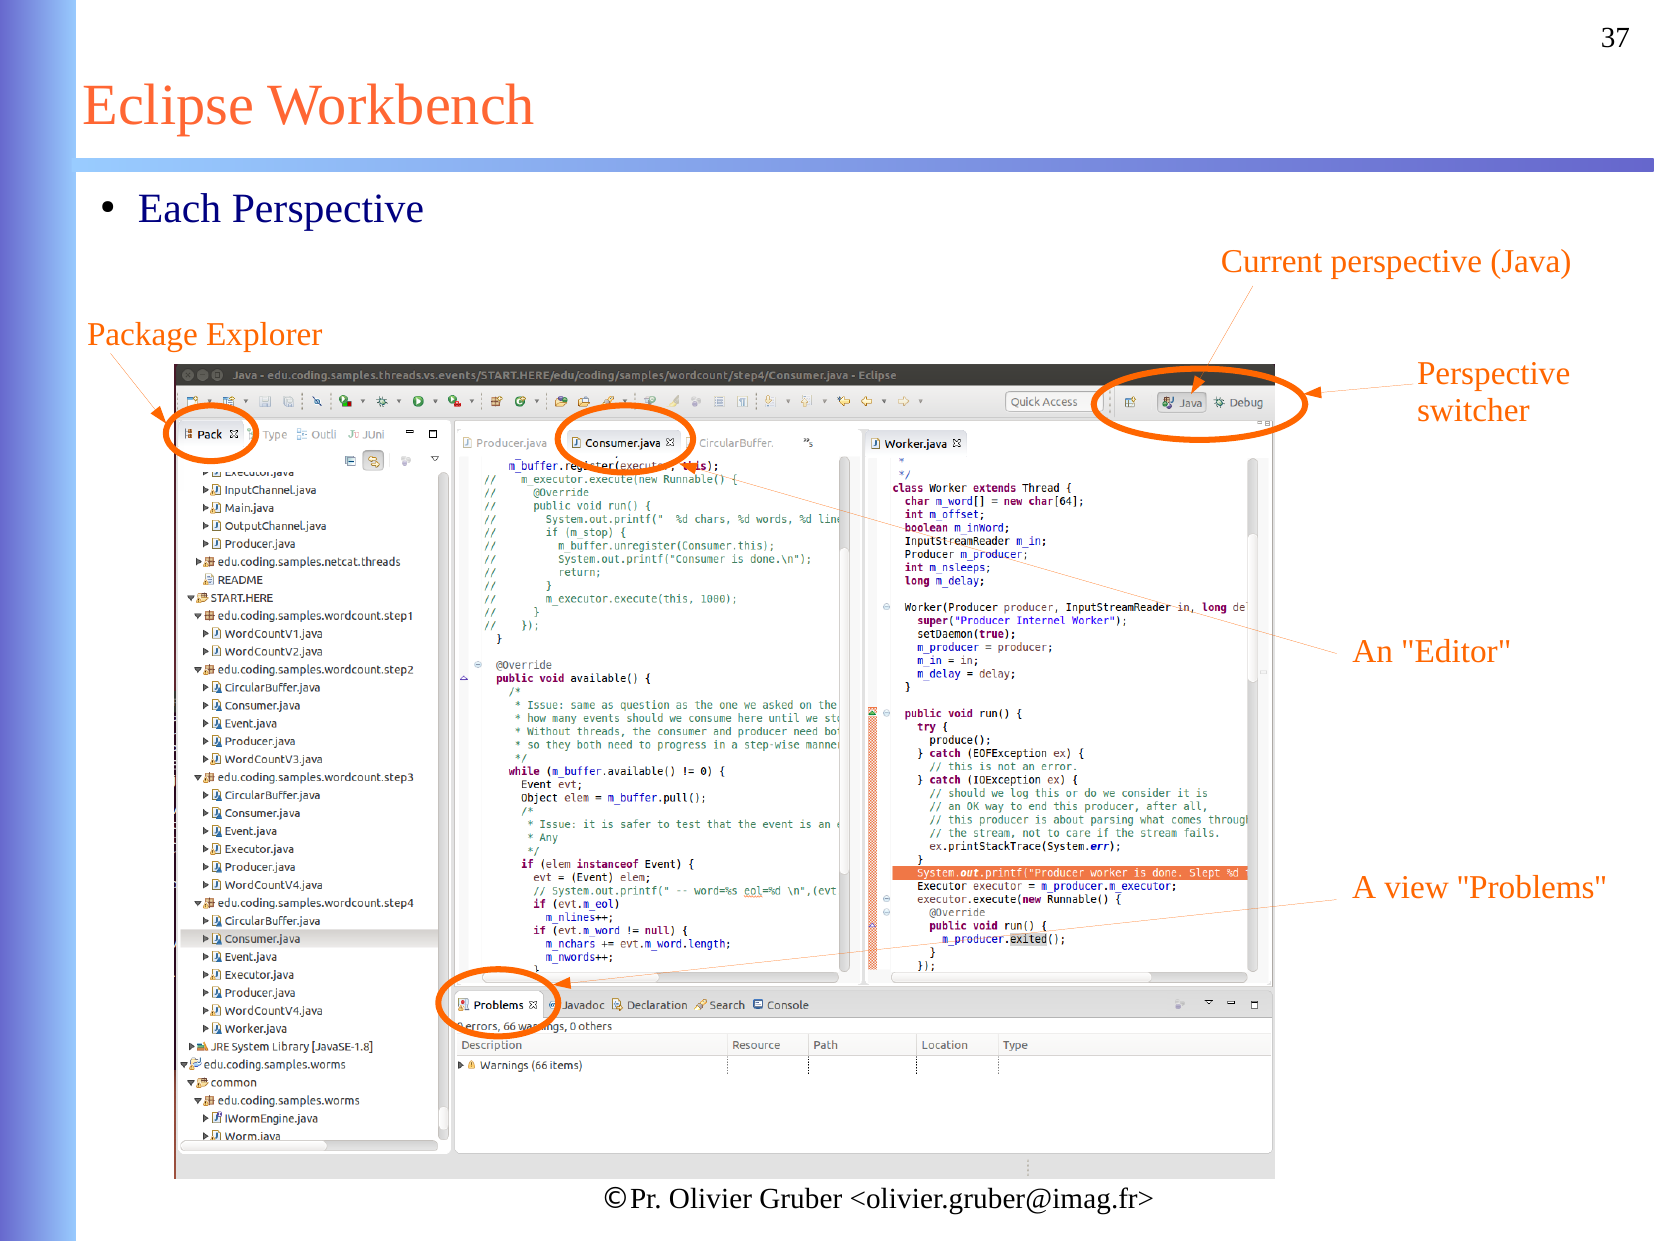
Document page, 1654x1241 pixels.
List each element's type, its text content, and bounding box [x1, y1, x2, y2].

picture [174, 409, 253, 458]
text_box Current perspective (Java) [1220, 242, 1573, 280]
text_box Package Explorer [87, 315, 439, 353]
text_box Perspective switcher [1417, 355, 1571, 430]
picture [174, 364, 1275, 1179]
picture [1097, 372, 1275, 436]
text_box An "Editor" [1352, 632, 1582, 670]
list Each Perspective [82, 185, 1571, 339]
picture [442, 973, 555, 1033]
title Eclipse Workbench [82, 49, 1571, 161]
text_box A view ''Problems'' [1352, 868, 1606, 907]
picture [561, 409, 690, 469]
picture [1209, 364, 1275, 375]
